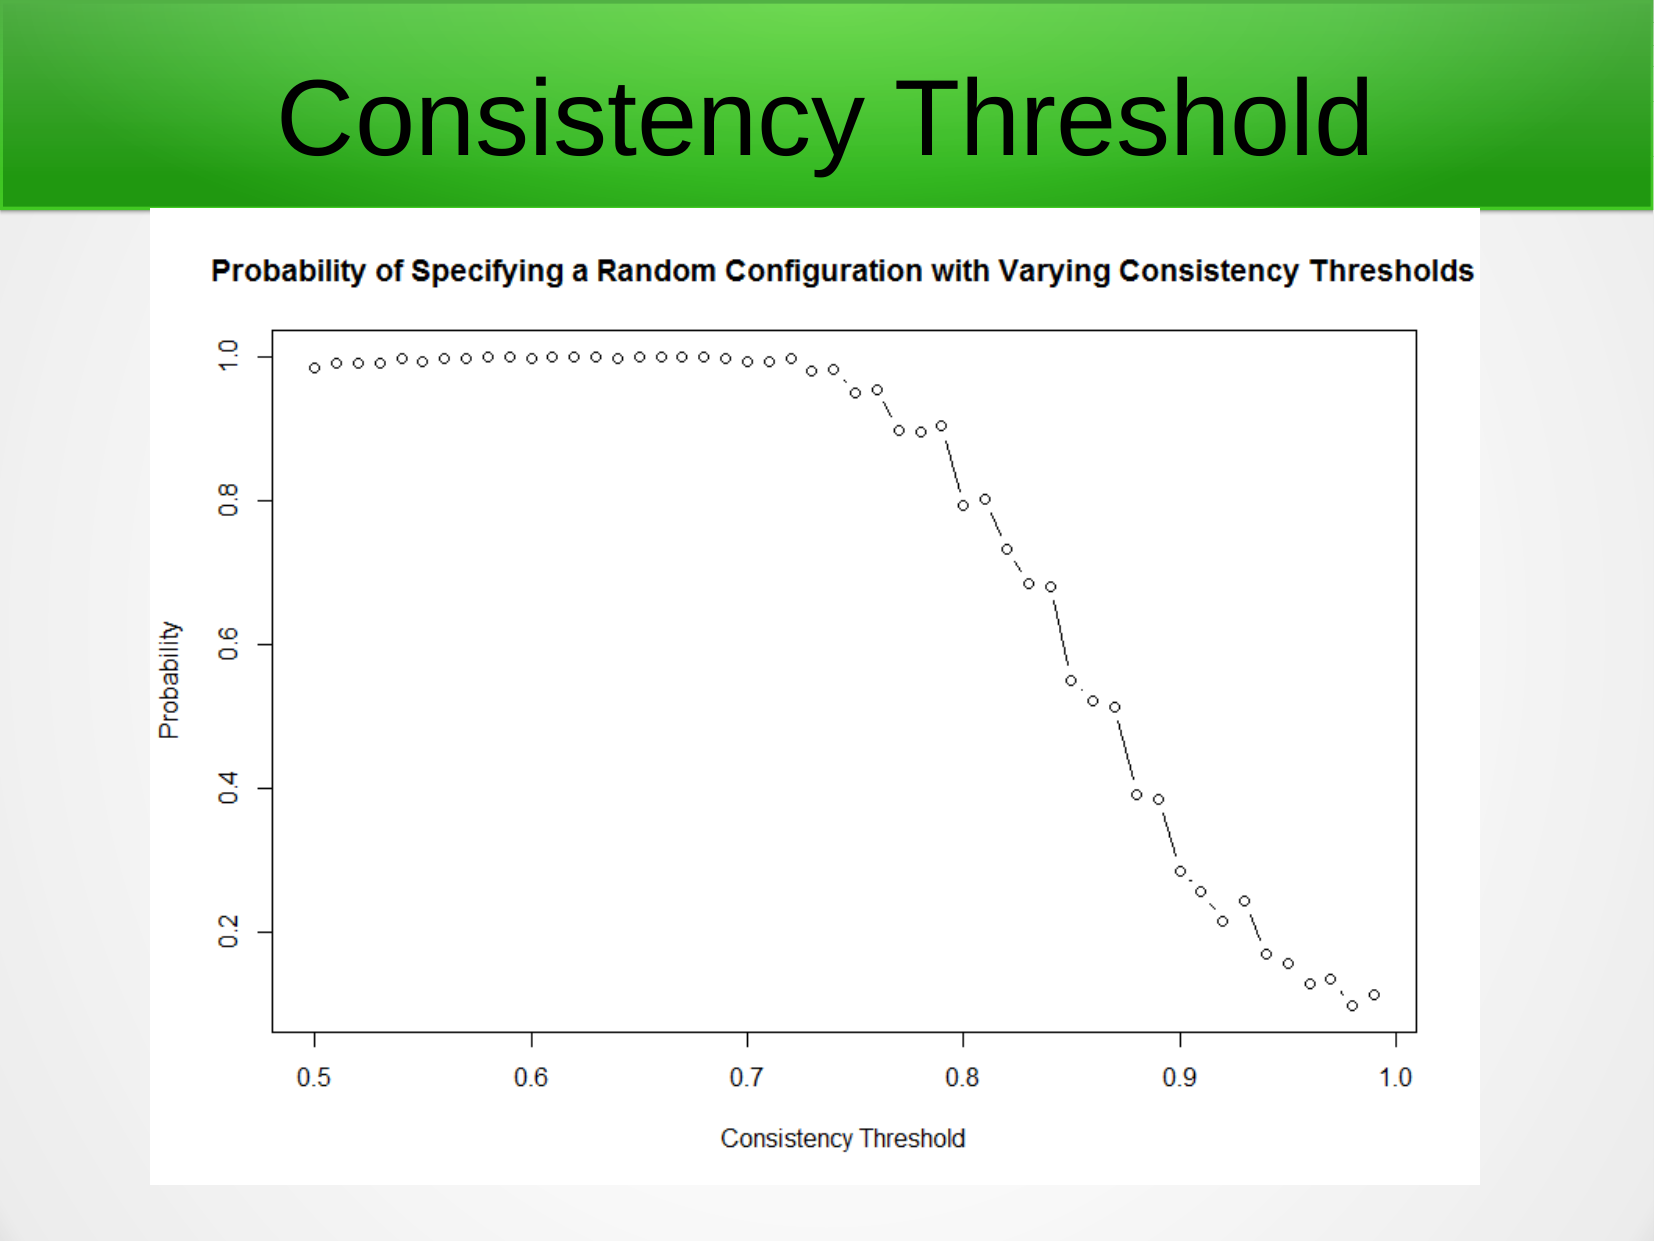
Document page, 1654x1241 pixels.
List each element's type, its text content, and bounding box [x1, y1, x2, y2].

title Consistency Threshold [82, 47, 1571, 189]
picture [150, 208, 1480, 1186]
